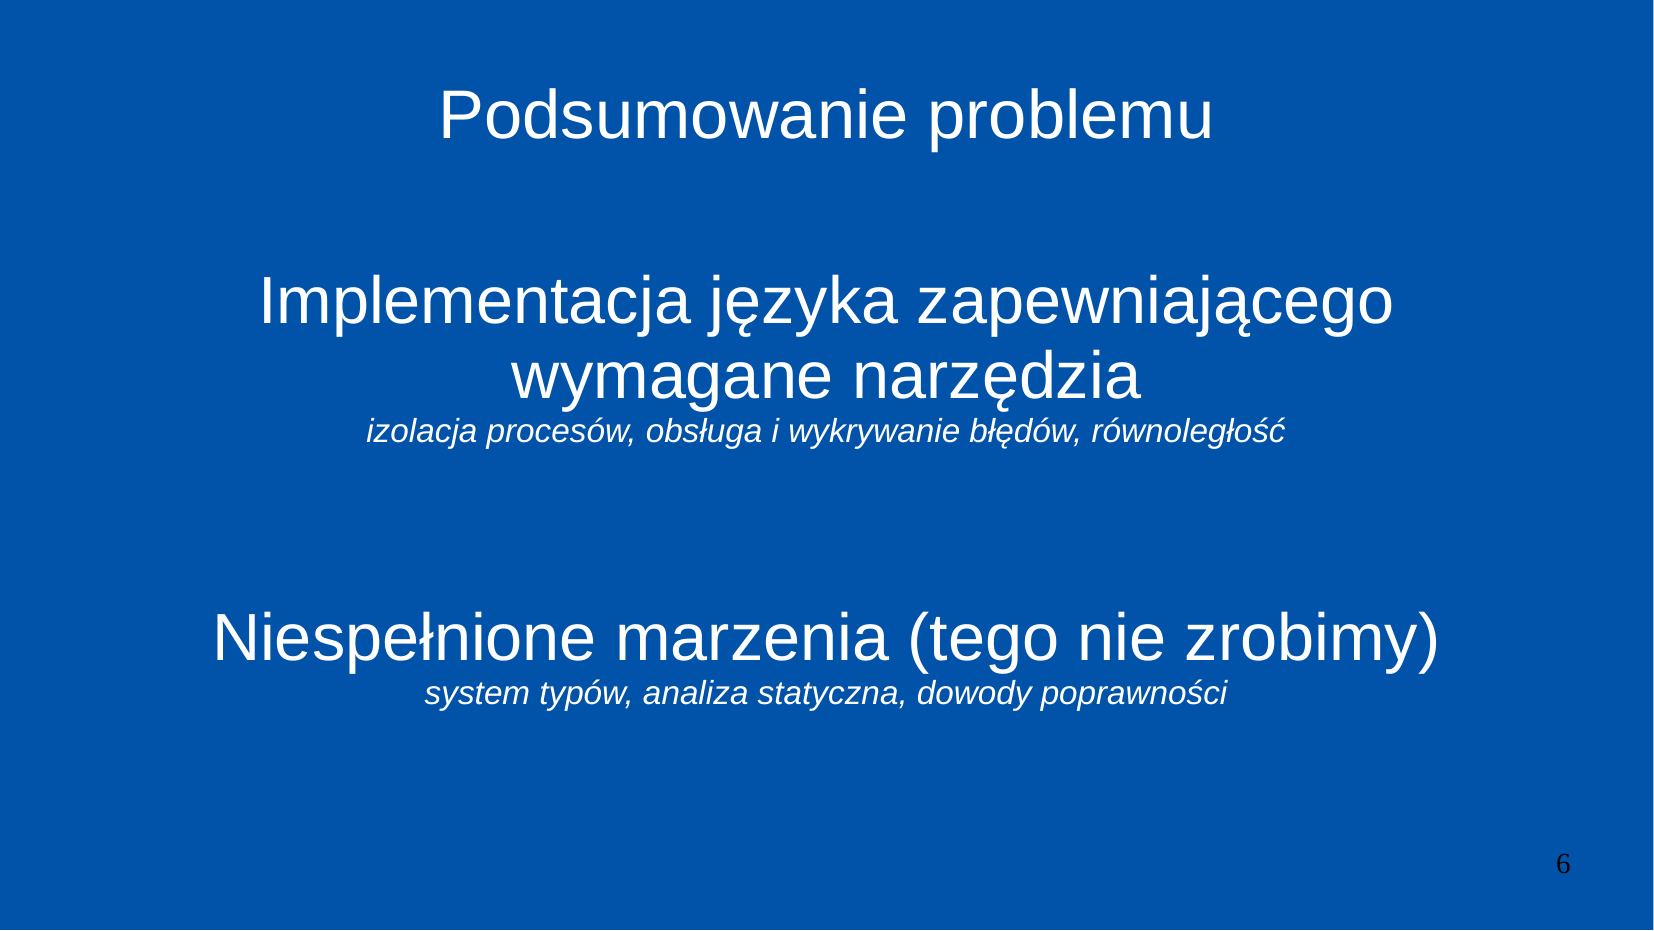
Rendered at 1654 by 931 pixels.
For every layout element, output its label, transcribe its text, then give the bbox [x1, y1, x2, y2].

subtitle Implementacja języka zapewniającego wymagane narzędzia izolacja procesów, obsługa i wykrywanie błędów, równoległość Niespełnione marzenia (tego nie zrobimy) system typów, analiza statyczna, dowody poprawności [82, 217, 1571, 758]
title Podsumowanie problemu [82, 37, 1571, 193]
